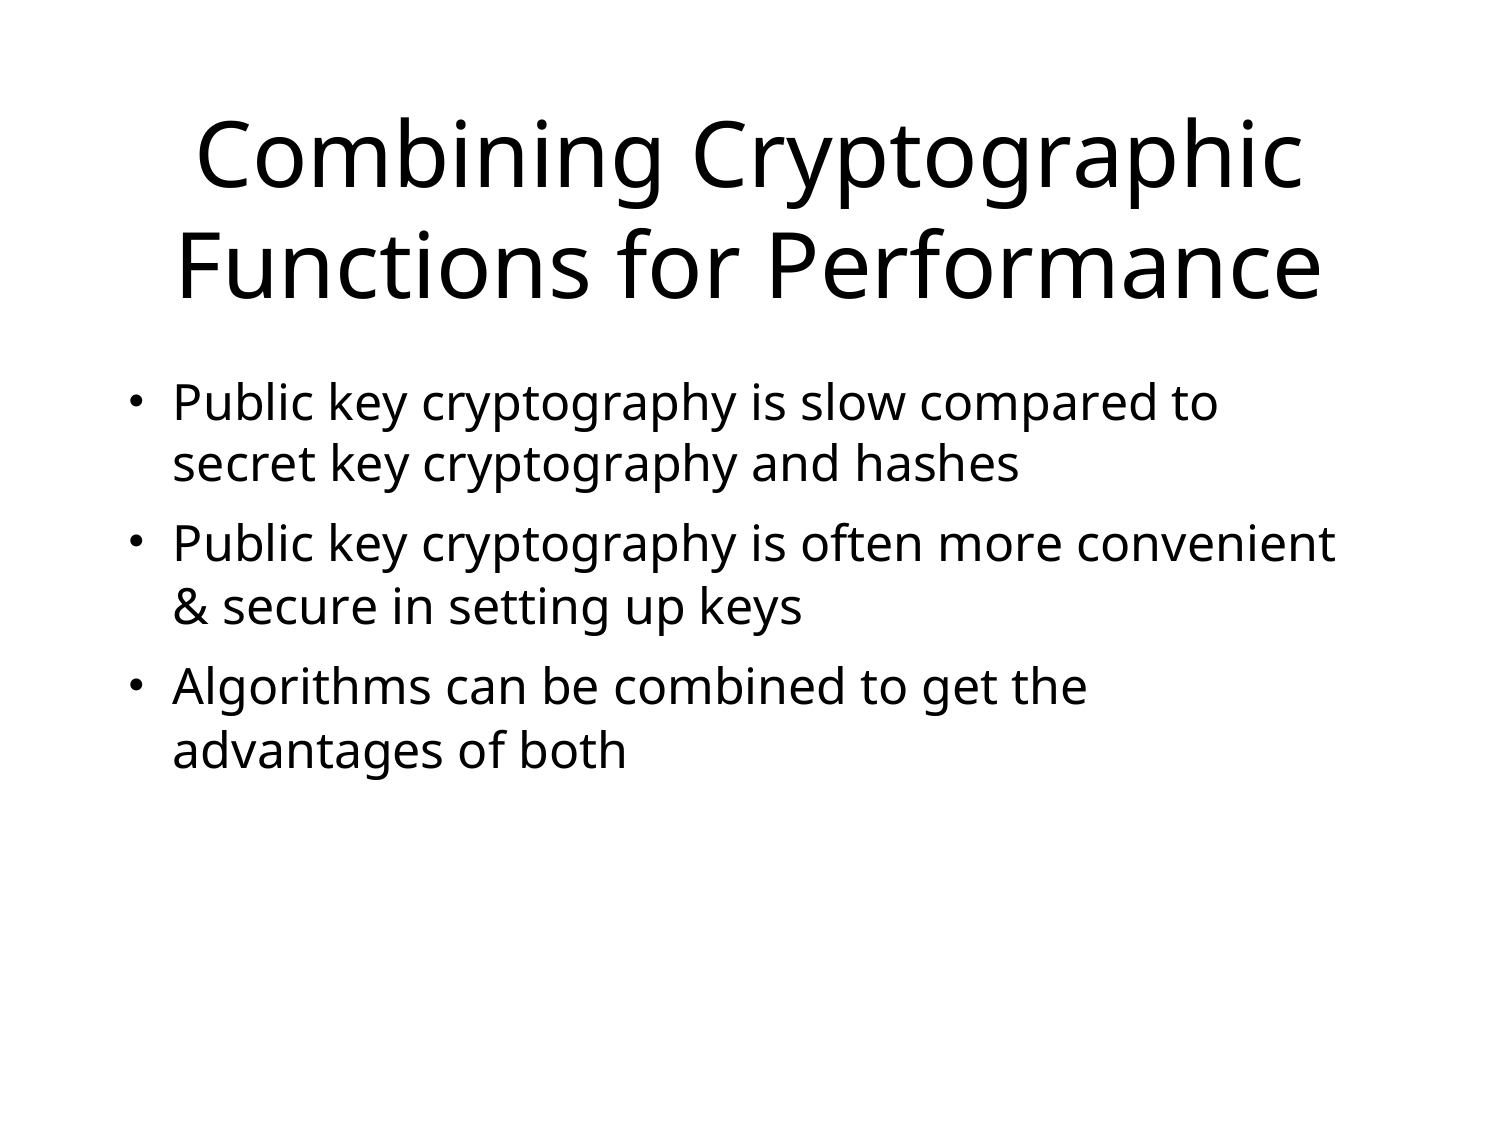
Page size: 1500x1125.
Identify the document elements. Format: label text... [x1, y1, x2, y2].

title Combining Cryptographic Functions for Performance [112, 85, 1388, 328]
list Public key cryptography is slow compared to secret key cryptography and hashes Public key cryptography is often more convenient & secure in setting up keys Algorithms can be combined to get the advantages of both [112, 362, 1388, 1077]
